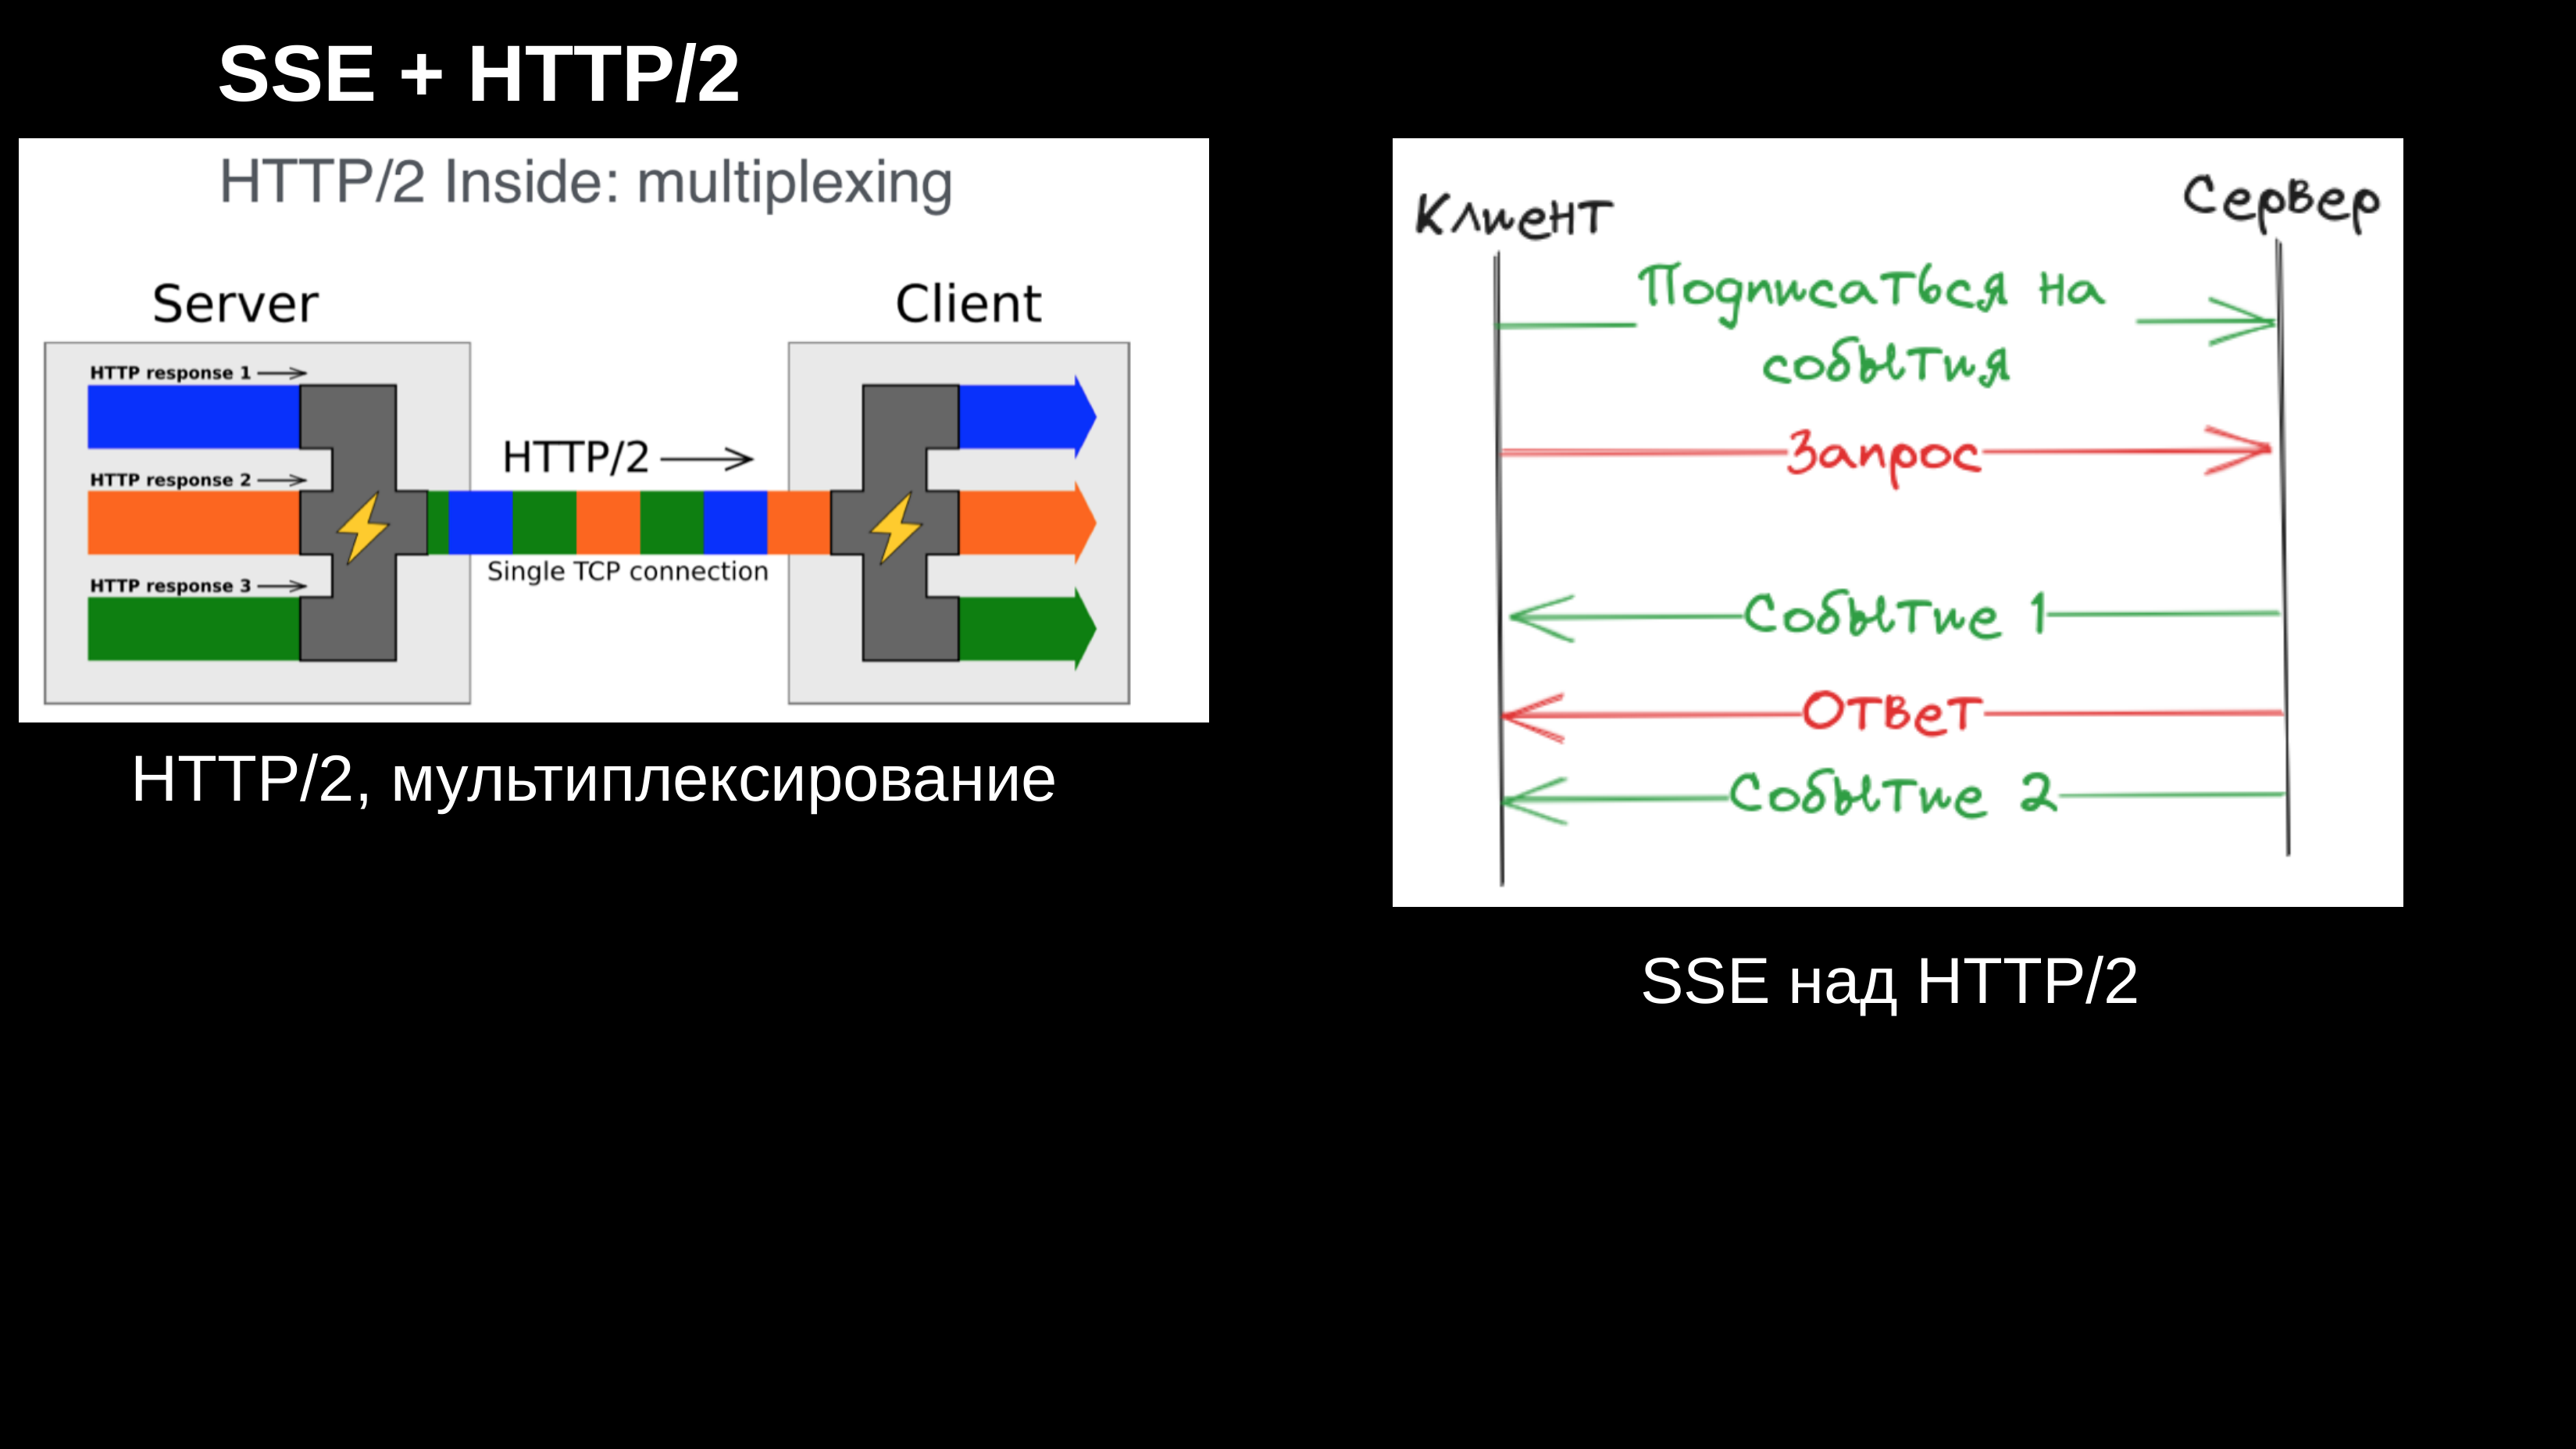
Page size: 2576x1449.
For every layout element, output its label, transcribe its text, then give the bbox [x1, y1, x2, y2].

picture [19, 138, 1209, 725]
picture [1393, 138, 2403, 907]
text_box HTTP/2, мультиплексирование [120, 724, 1109, 826]
text_box SSE над HTTP/2 [1629, 926, 2168, 1028]
title SSE + HTTP/2 [217, 21, 2349, 120]
